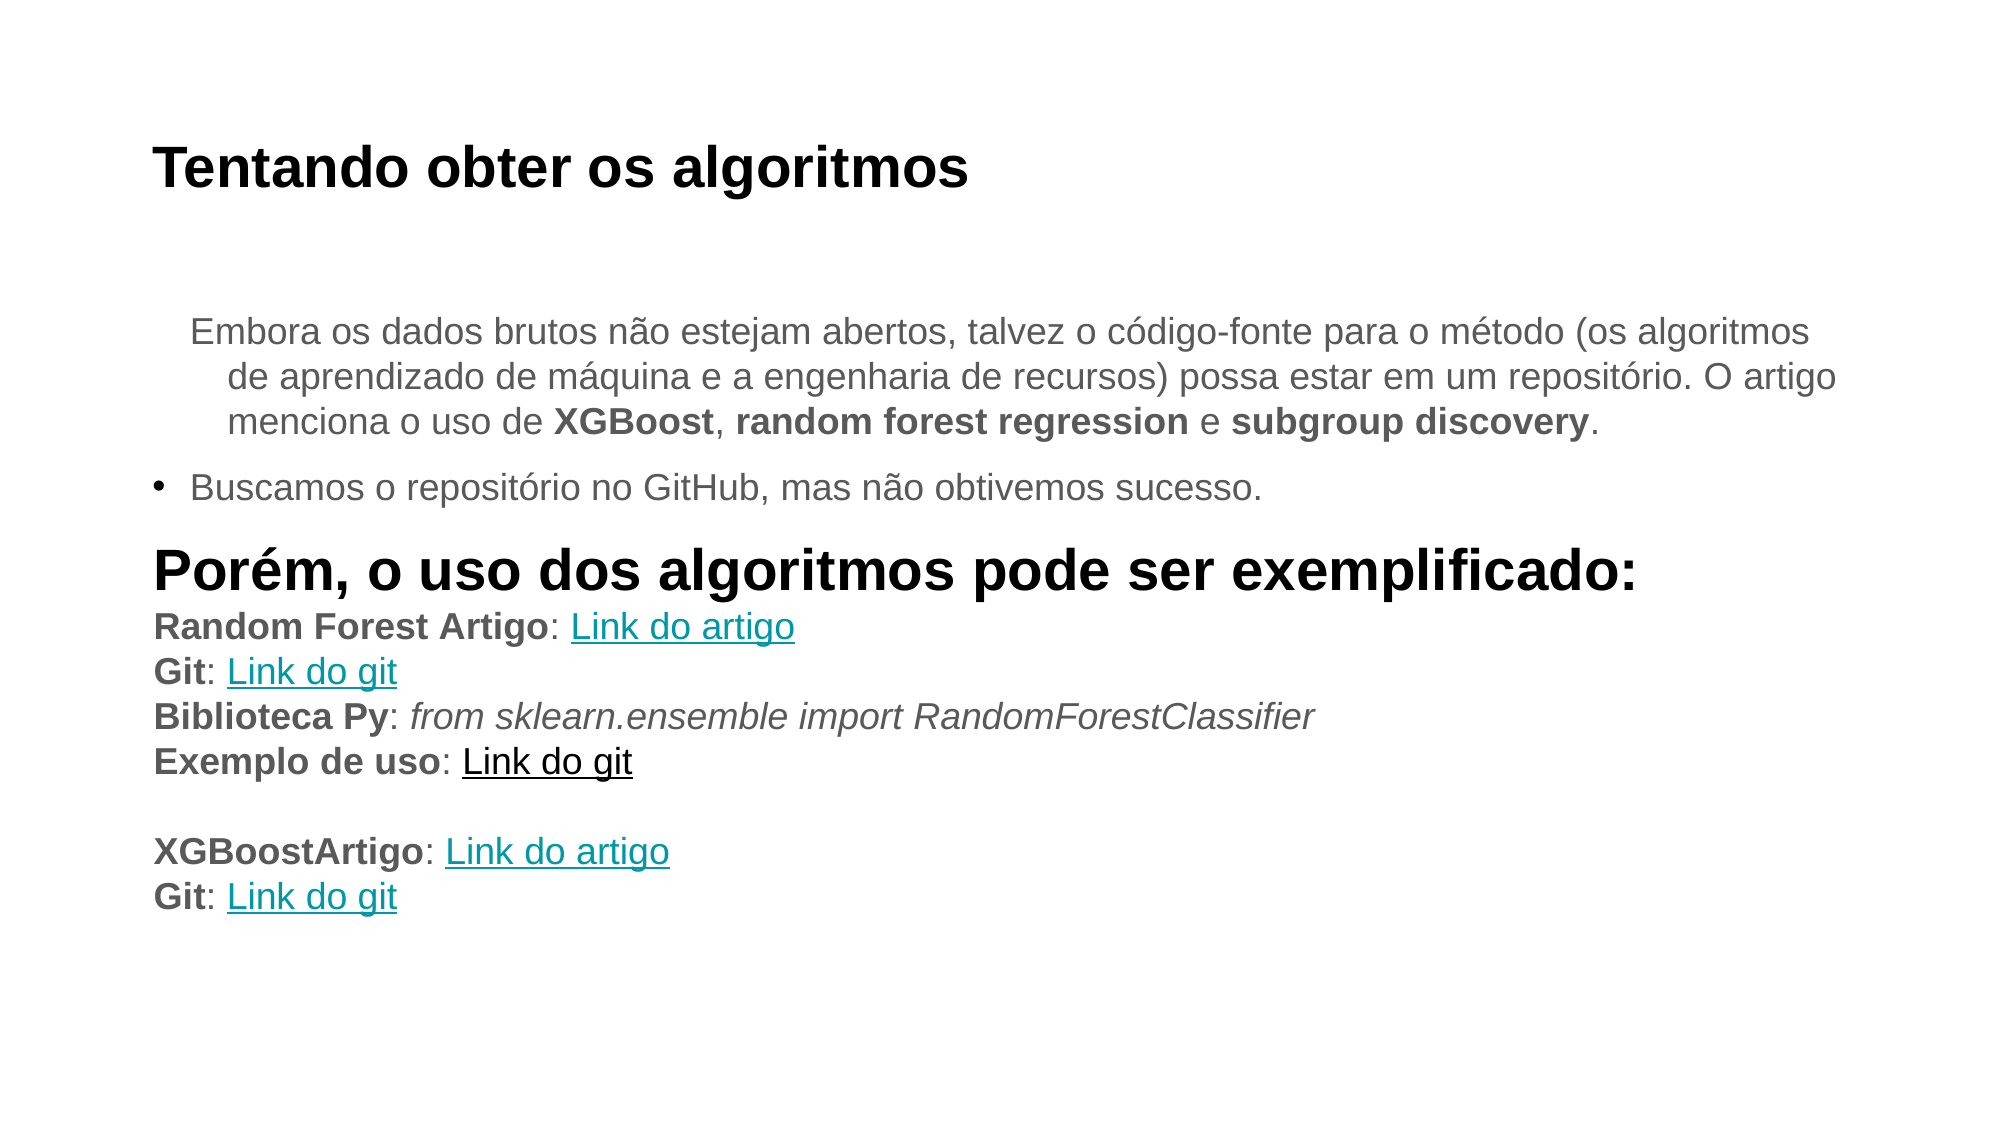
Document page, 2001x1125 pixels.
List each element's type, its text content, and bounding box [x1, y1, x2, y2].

text_box Porém, o uso dos algoritmos pode ser exemplificado: Random Forest Artigo: Link do artigo Git: Link do git Biblioteca Py: from sklearn.ensemble import RandomForestClassifier Exemplo de uso: Link do git XGBoostArtigo: Link do artigo Git: Link do git [138, 525, 1864, 929]
list Embora os dados brutos não estejam abertos, talvez o código-fonte para o método (os algoritmos de aprendizado de máquina e a engenharia de recursos) possa estar em um repositório. O artigo menciona o uso de XGBoost, random forest regression e subgroup discovery. Buscamos o repositório no GitHub, mas não obtivemos sucesso. [137, 299, 1863, 1014]
title Tentando obter os algoritmos [137, 59, 1863, 278]
